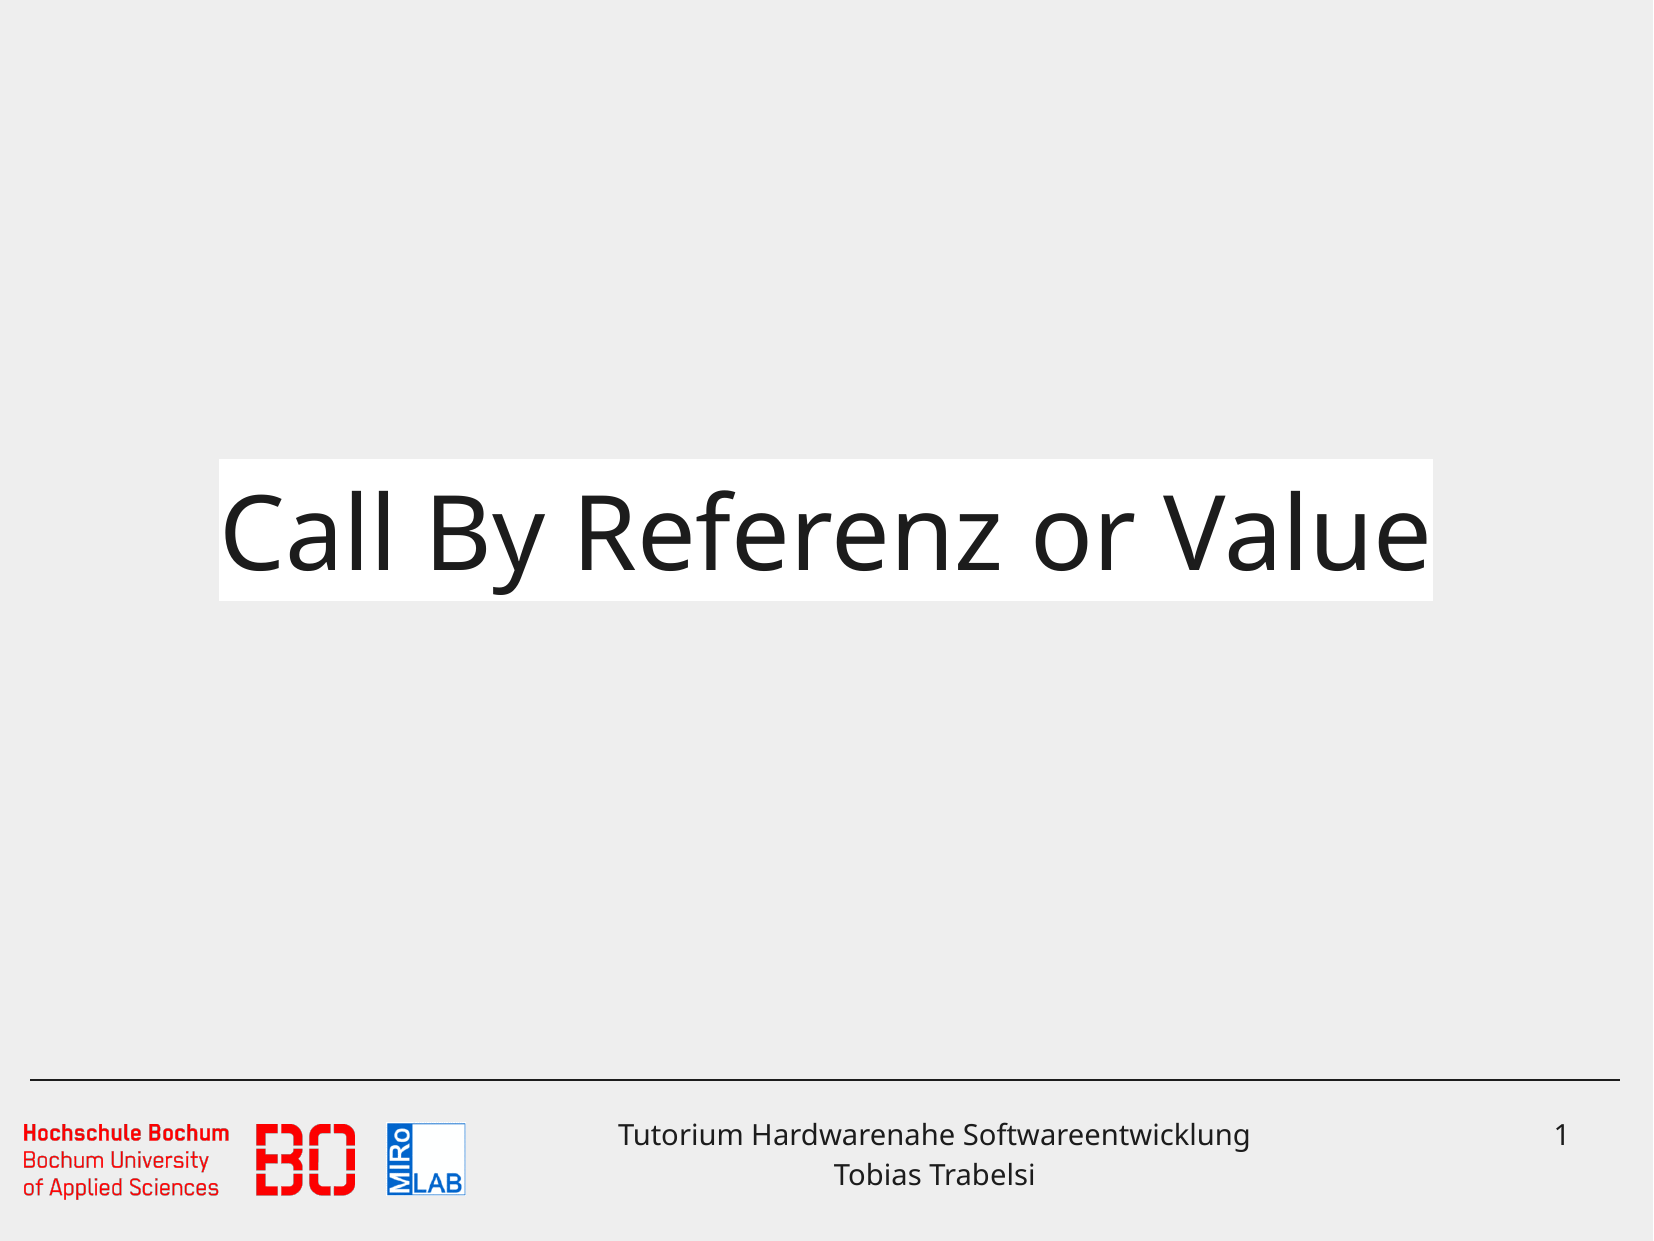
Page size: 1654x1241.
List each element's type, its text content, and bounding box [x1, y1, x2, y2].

picture [386, 1122, 466, 1196]
picture [24, 1124, 355, 1200]
subtitle Call By Referenz or Value [82, 49, 1571, 1010]
